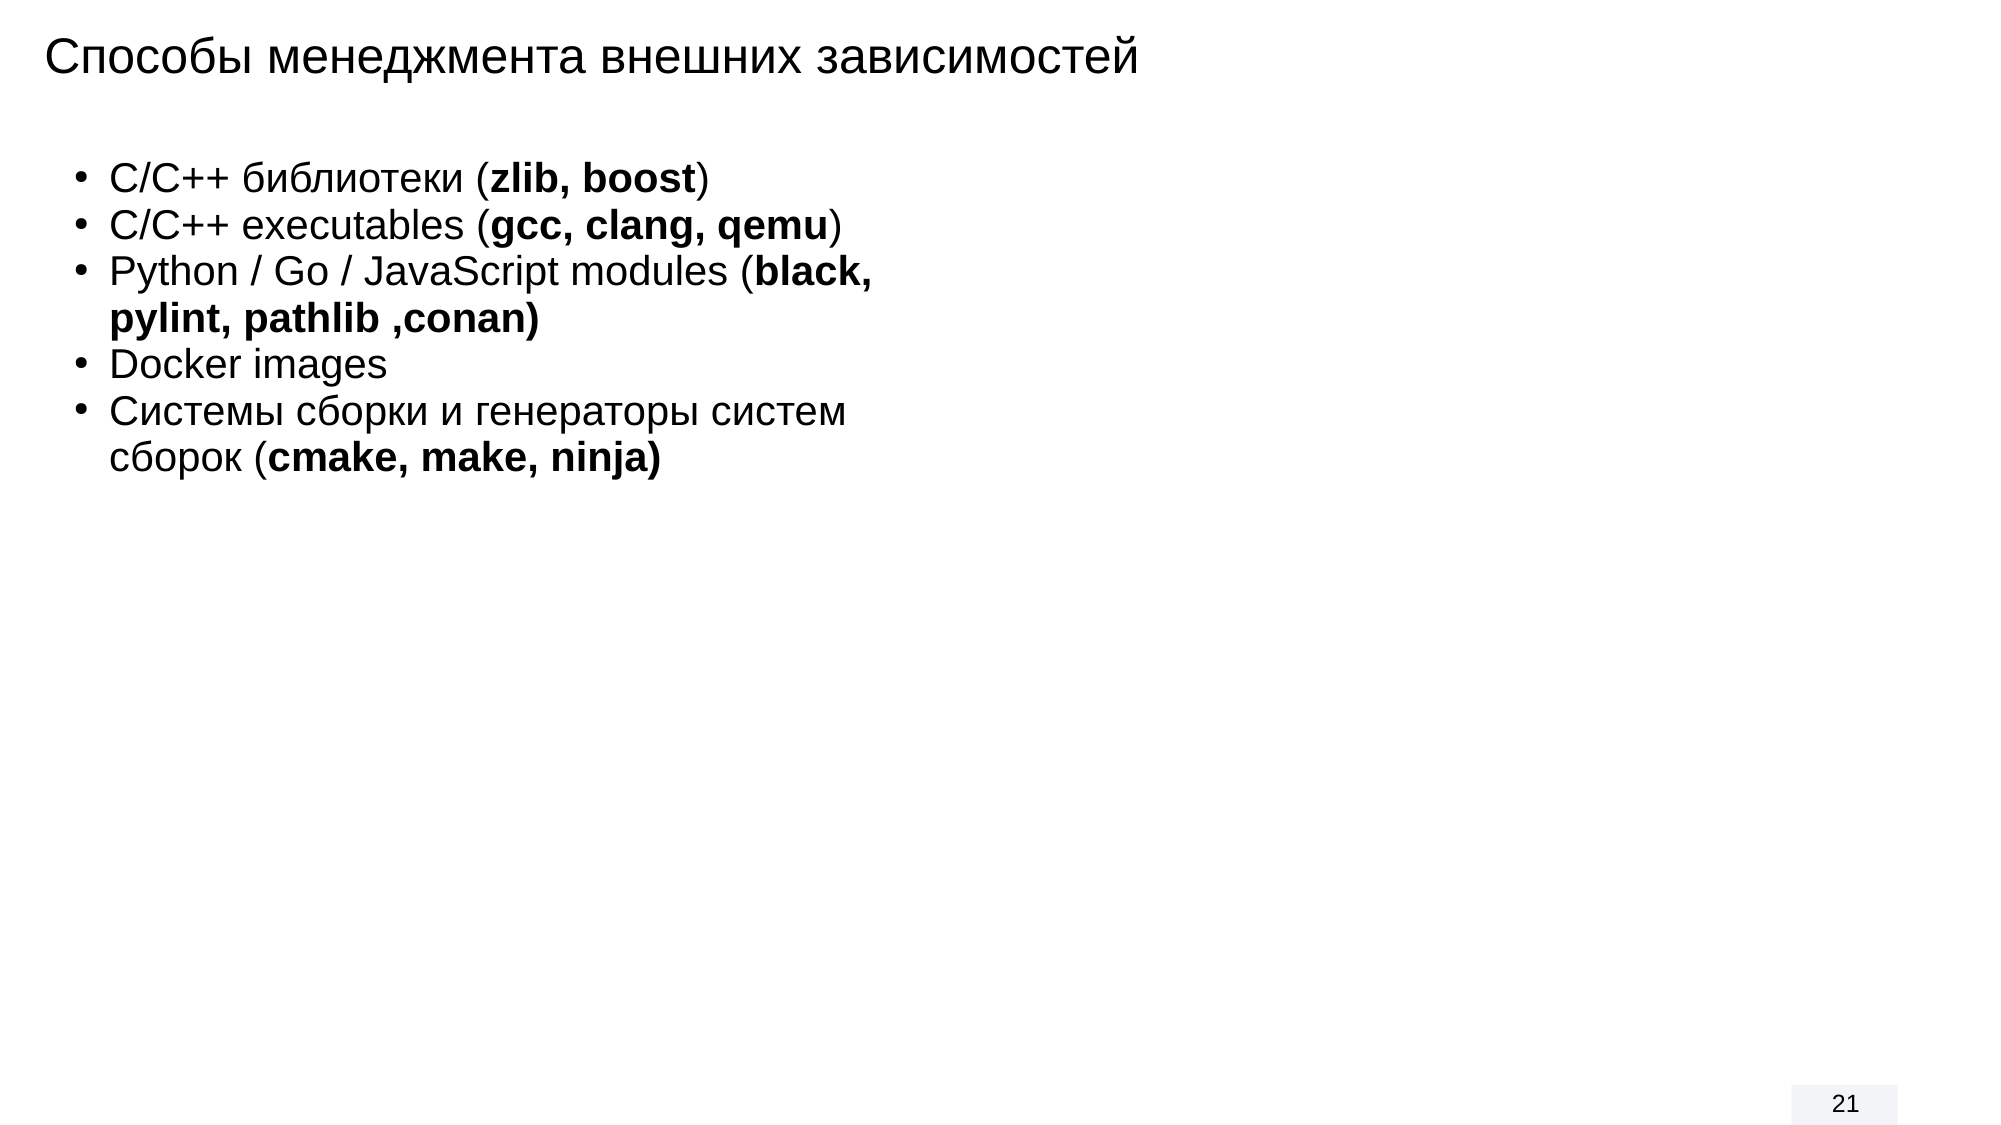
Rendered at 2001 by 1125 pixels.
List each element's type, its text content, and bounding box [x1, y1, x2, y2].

text_box <number> [1817, 1082, 1961, 1125]
text_box Способы менеджмента внешних зависимостей [29, 21, 1595, 92]
text_box C/C++ библиотеки (zlib, boost) C/C++ executables (gcc, clang, qemu) Python / Go / JavaScript modules (black, pylint, pathlib ,conan) Docker images Системы сборки и генераторы систем сборок (cmake, make, ninja) [59, 147, 945, 488]
